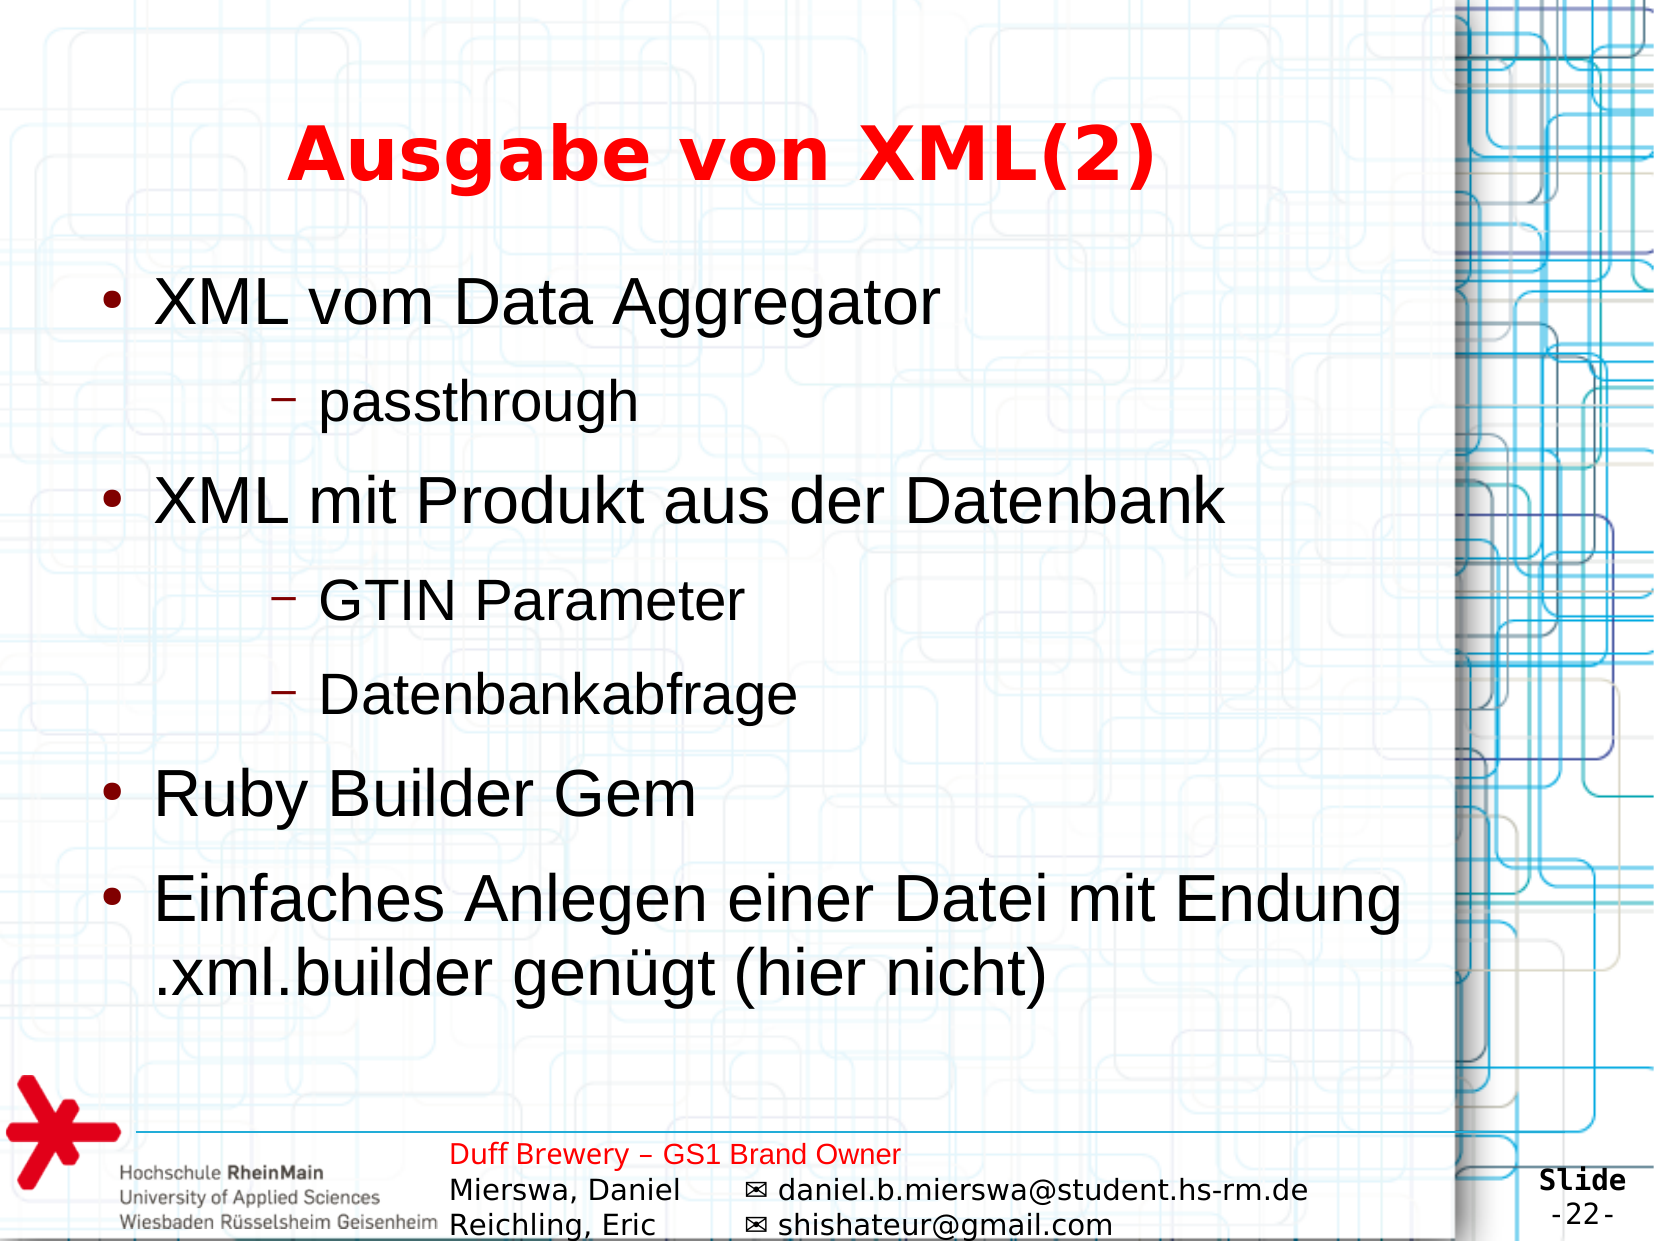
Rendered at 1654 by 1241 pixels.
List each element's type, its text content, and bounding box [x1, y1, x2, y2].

picture [964, 1221, 973, 1233]
title Ausgabe von XML(2) [29, 70, 1418, 239]
picture [568, 1221, 577, 1233]
picture [0, 0, 1654, 1241]
list XML vom Data Aggregator passthrough XML mit Produkt aus der Datenbank GTIN Parameter Datenbankabfrage Ruby Builder Gem Einfaches Anlegen einer Datei mit Endung .xml.builder genügt (hier nicht) [82, 264, 1418, 1041]
